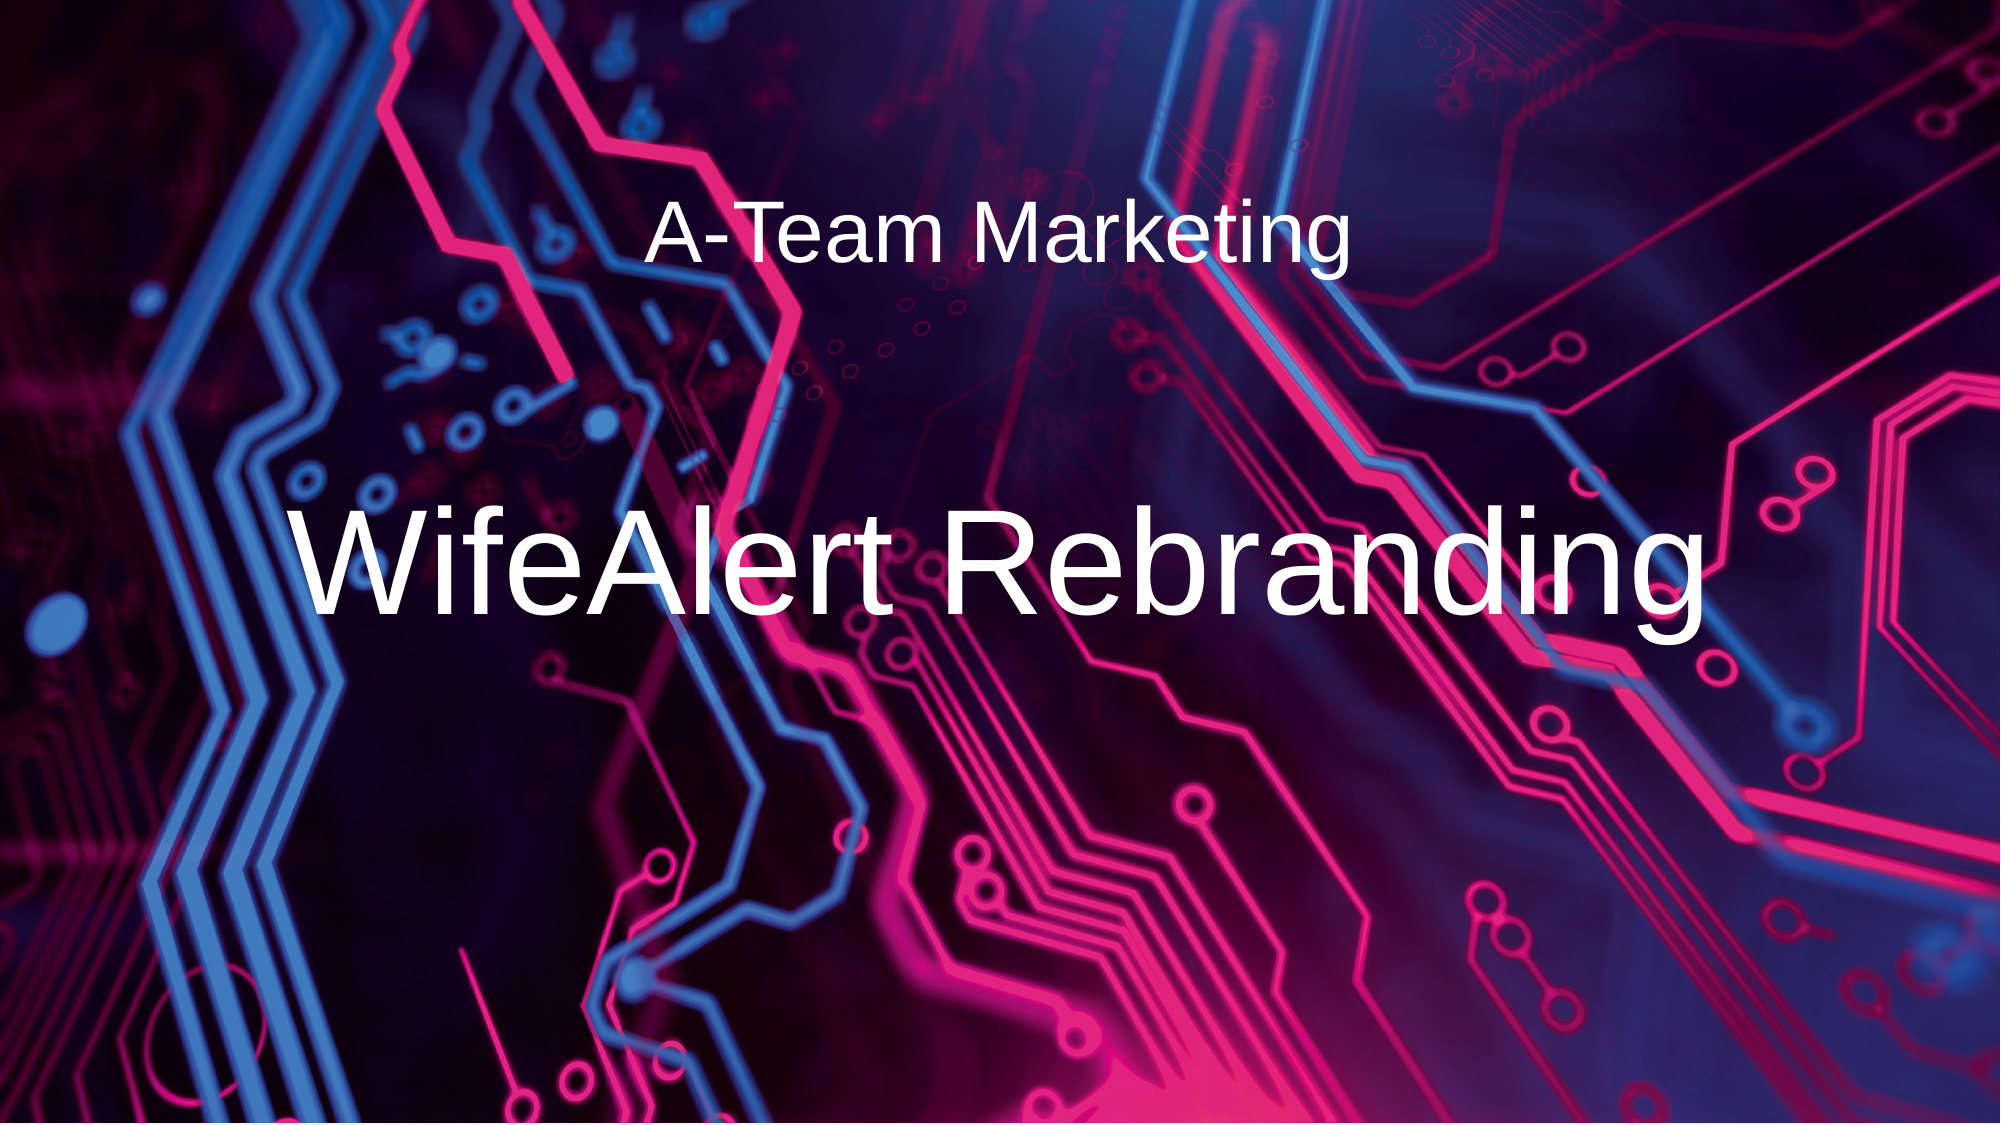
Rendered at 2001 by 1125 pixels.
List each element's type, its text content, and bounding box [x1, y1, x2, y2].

title A-Team Marketing [642, 183, 1358, 282]
subtitle WifeAlert Rebranding [271, 395, 1729, 731]
picture [0, 0, 2000, 1123]
